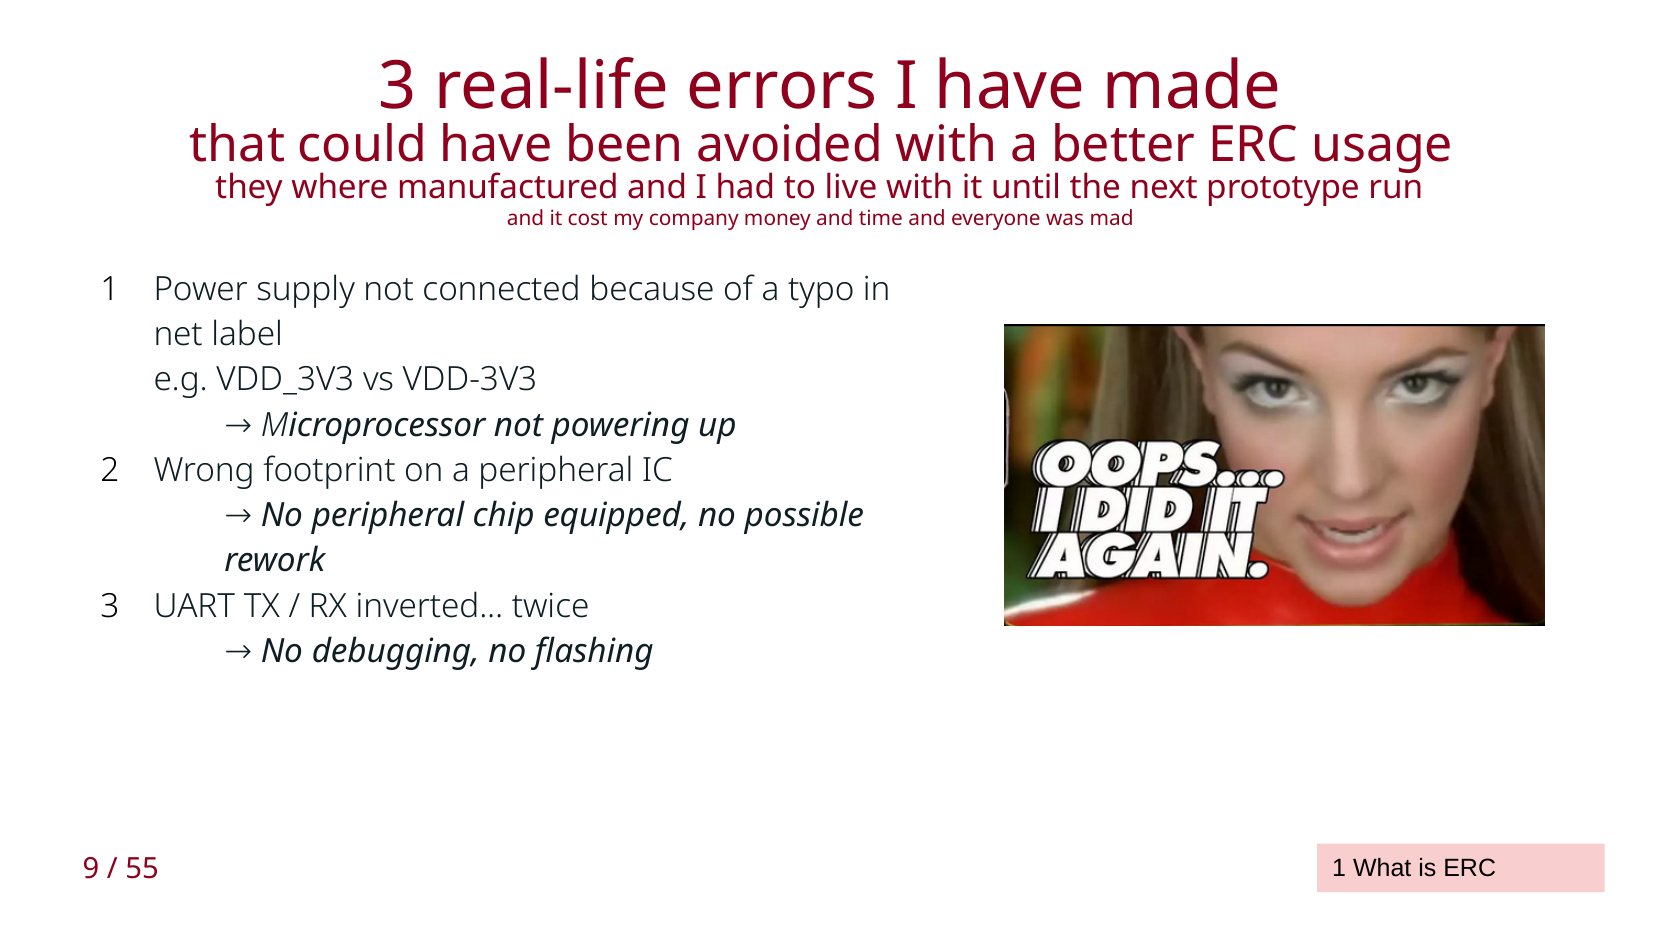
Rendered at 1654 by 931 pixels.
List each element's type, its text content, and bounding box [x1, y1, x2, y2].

title 3 real-life errors I have made [82, 37, 1579, 129]
title they where manufactured and I had to live with it until the next prototype run [146, 159, 1494, 190]
picture [1004, 324, 1545, 627]
list Power supply not connected because of a typo in net label e.g. VDD_3V3 vs VDD-3V3 → Microprocessor not powering up Wrong footprint on a peripheral IC → No peripheral chip equipped, no possible rework UART TX / RX inverted... twice → No debugging, no flashing [82, 264, 936, 714]
title and it cost my company money and time and everyone was mad [146, 190, 1494, 244]
text_box 1 What is ERC [1317, 843, 1605, 893]
title that could have been avoided with a better ERC usage [148, 107, 1496, 176]
